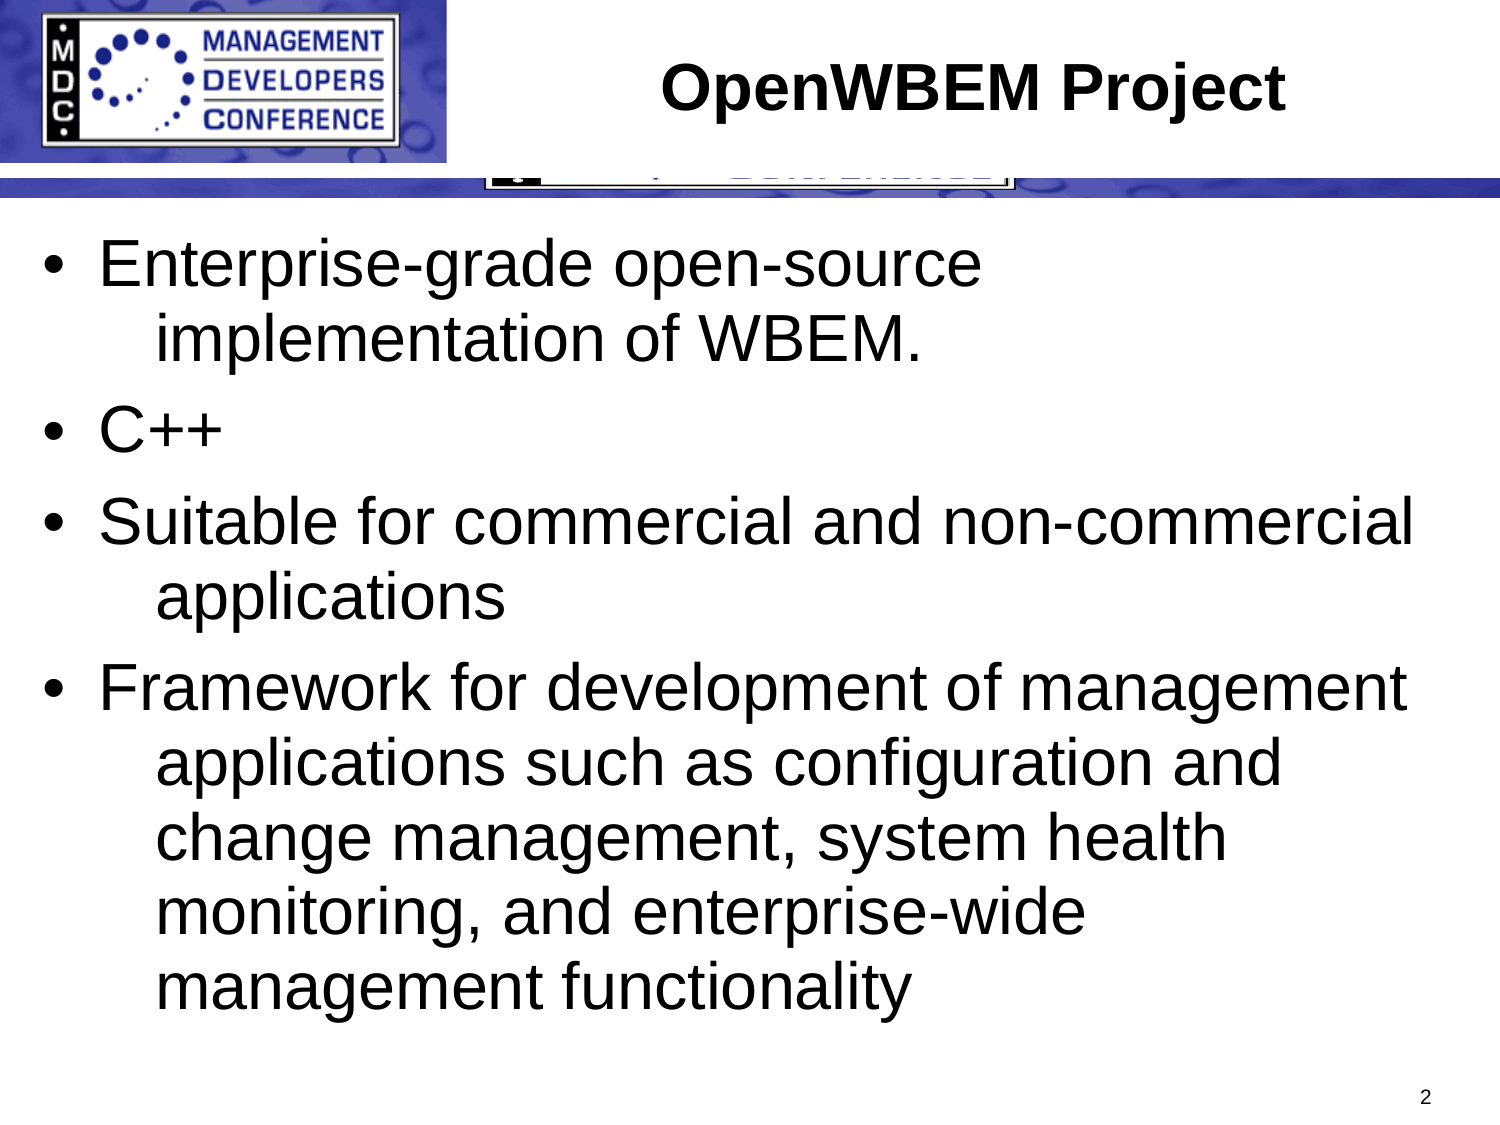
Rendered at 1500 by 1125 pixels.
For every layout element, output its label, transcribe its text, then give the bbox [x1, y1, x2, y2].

picture [0, 178, 1500, 198]
title OpenWBEM Project [447, 0, 1500, 176]
list Enterprise-grade open-source implementation of WBEM. C++ Suitable for commercial and non-commercial applications Framework for development of management applications such as configuration and change management, system health monitoring, and enterprise-wide management functionality [42, 226, 1433, 1082]
picture [0, 0, 447, 163]
